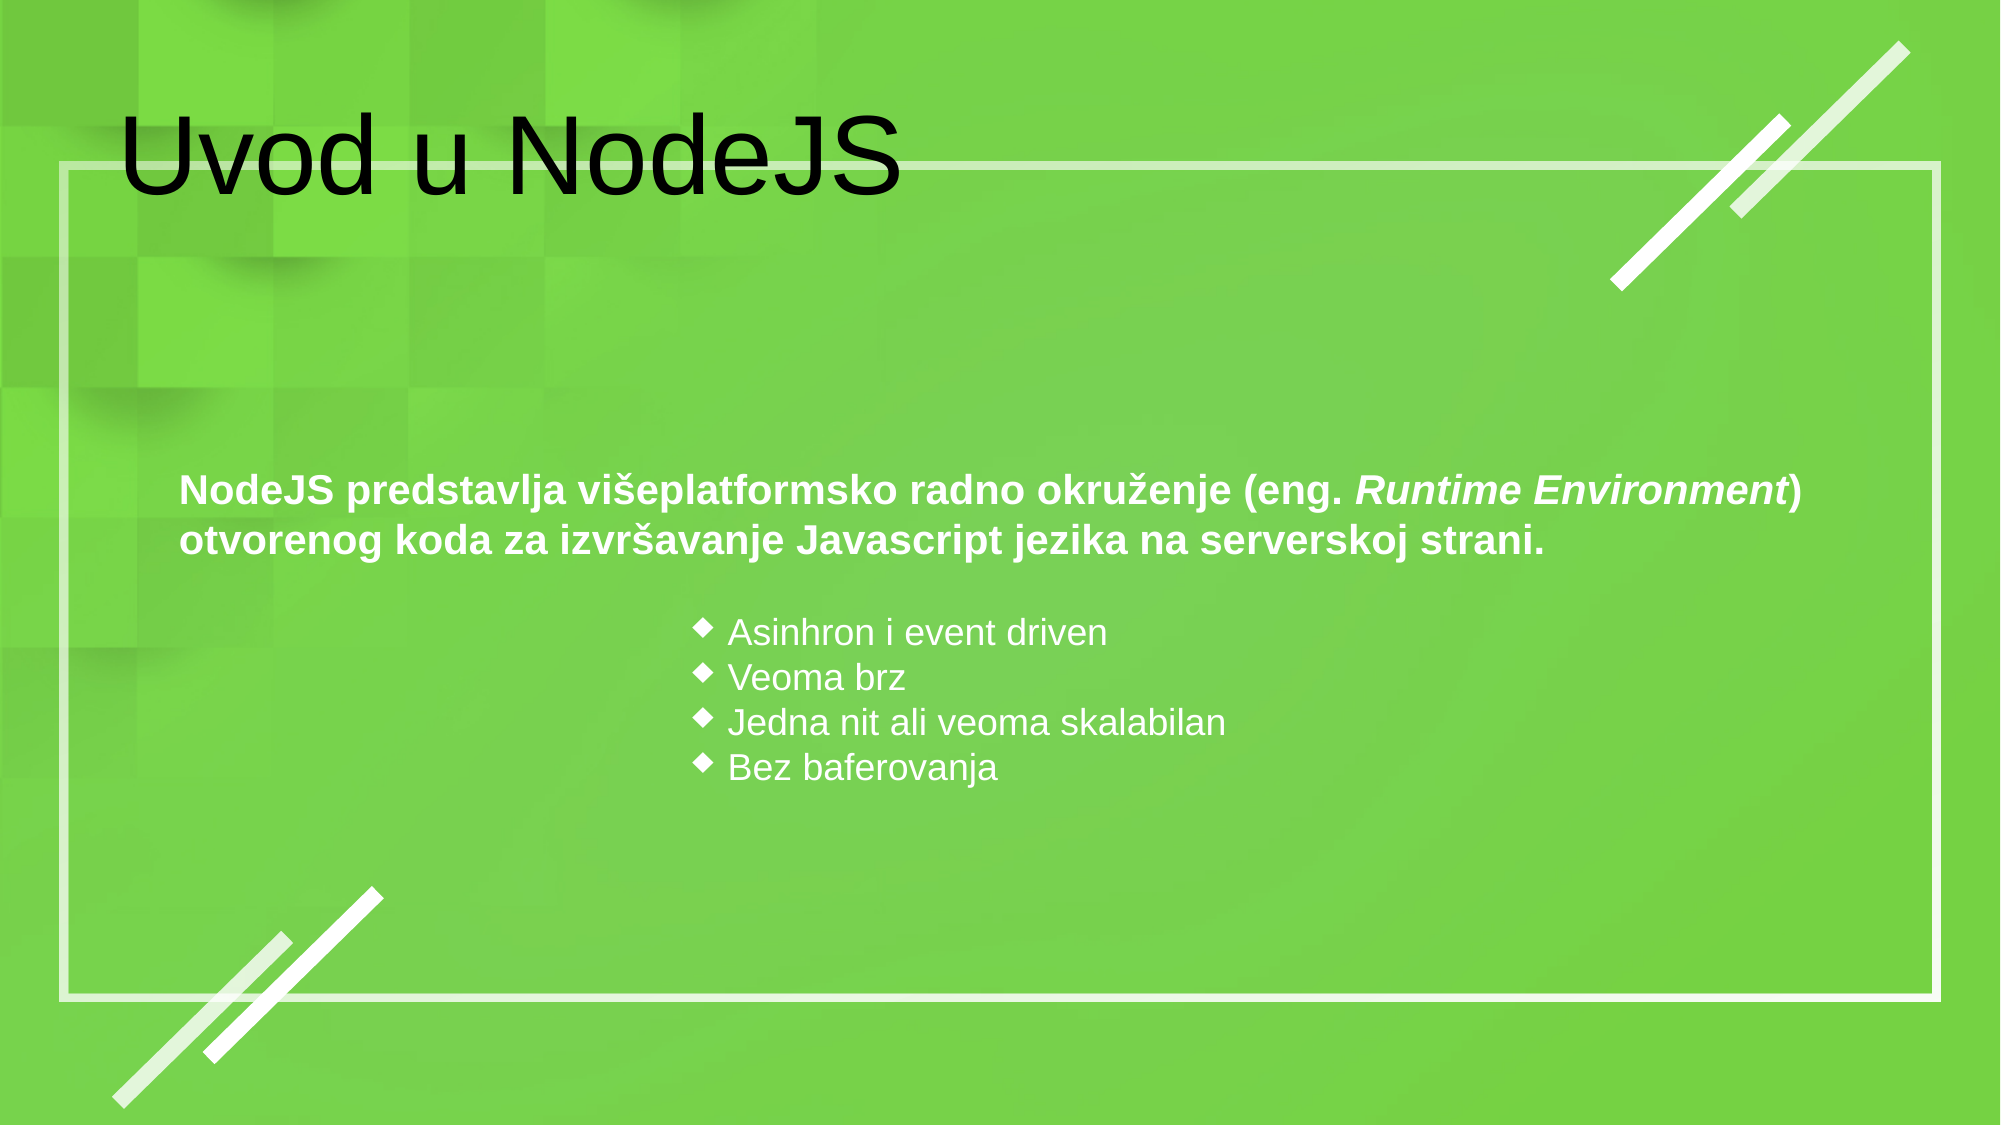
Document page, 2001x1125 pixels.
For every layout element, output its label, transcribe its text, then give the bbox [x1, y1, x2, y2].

text_box Uvod u NodeJS [102, 74, 1118, 225]
text_box NodeJS predstavlja višeplatformsko radno okruženje (eng. Runtime Environment) otvorenog koda za izvršavanje Javascript jezika na serverskoj strani. [164, 455, 1836, 570]
text_box Asinhron i event driven Veoma brz Jedna nit ali veoma skalabilan Bez baferovanja [677, 600, 1323, 796]
picture [0, 0, 2001, 1125]
text_box [59, 40, 1941, 1109]
